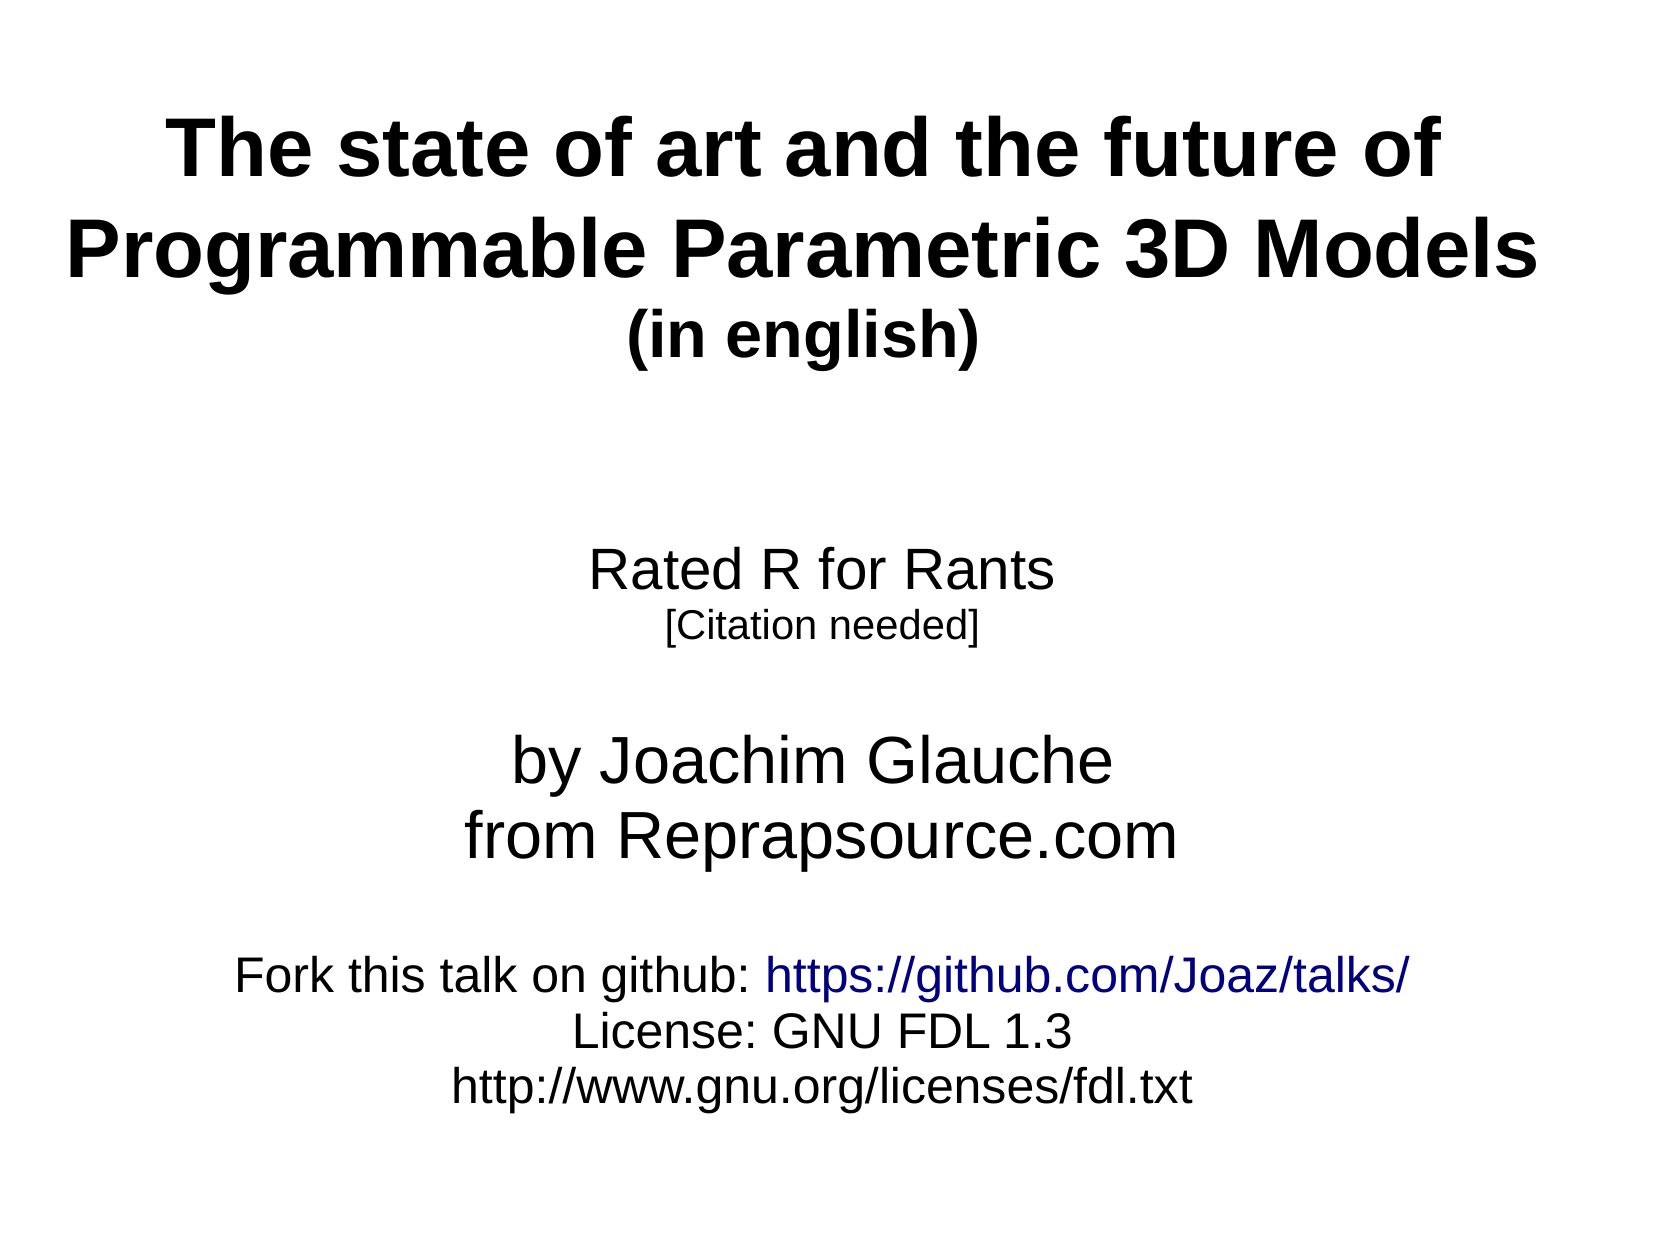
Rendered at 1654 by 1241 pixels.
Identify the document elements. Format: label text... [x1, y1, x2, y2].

list [0, 307, 1323, 387]
text_box Rated R for Rants [Citation needed] by Joachim Glauche from Reprapsource.com Fork this talk on github: https://github.com/Joaz/talks/ License: GNU FDL 1.3 http://www.gnu.org/licenses/fdl.txt [0, 387, 1650, 1241]
title The state of art and the future of Programmable Parametric 3D Models (in english) [59, 98, 1548, 376]
